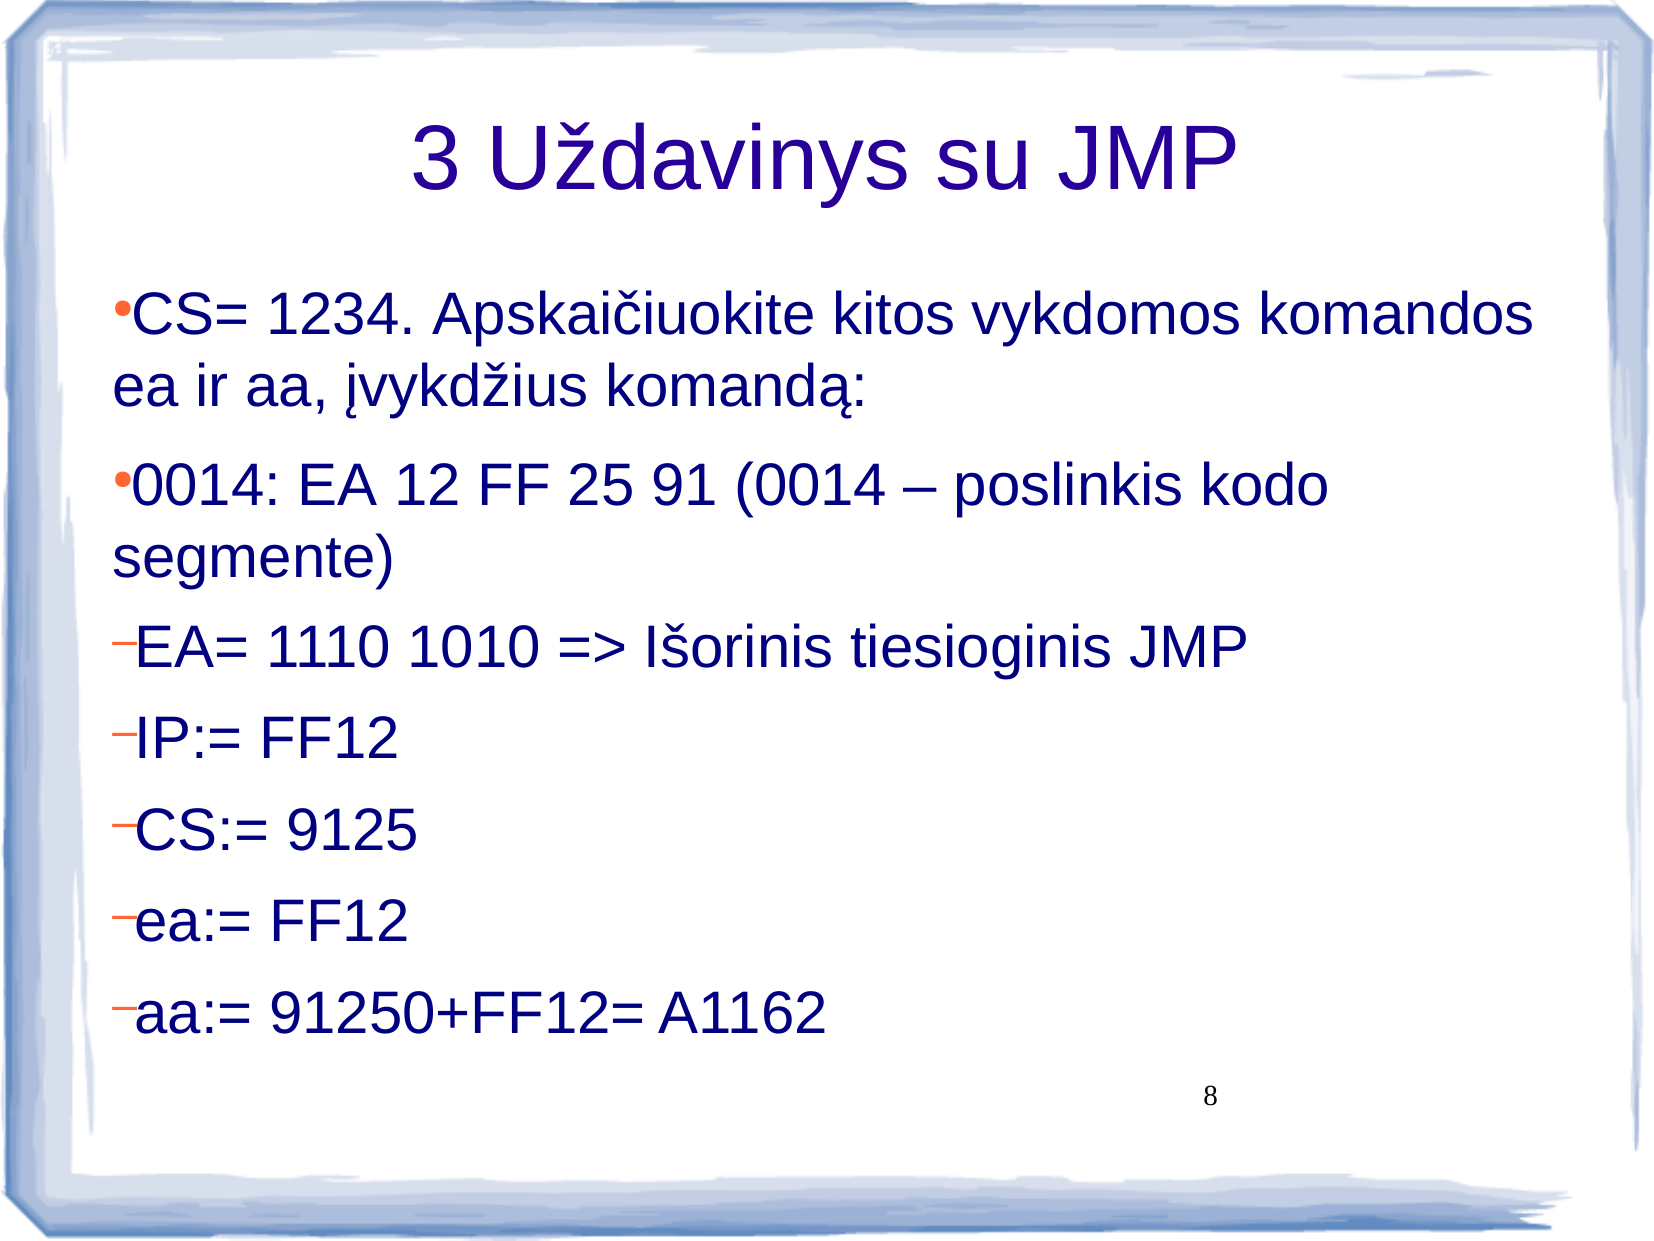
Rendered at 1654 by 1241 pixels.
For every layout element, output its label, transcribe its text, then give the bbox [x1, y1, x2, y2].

text_box [1203, 1076, 1589, 1163]
title 3 Uždavinys su JMP [82, 56, 1571, 250]
list CS= 1234. Apskaičiuokite kitos vykdomos komandos ea ir aa, įvykdžius komandą: 0014: EA 12 FF 25 91 (0014 – poslinkis kodo segmente) EA= 1110 1010 => Išorinis tiesioginis JMP IP:= FF12 CS:= 9125 ea:= FF12 aa:= 91250+FF12= A1162 [112, 274, 1589, 1052]
